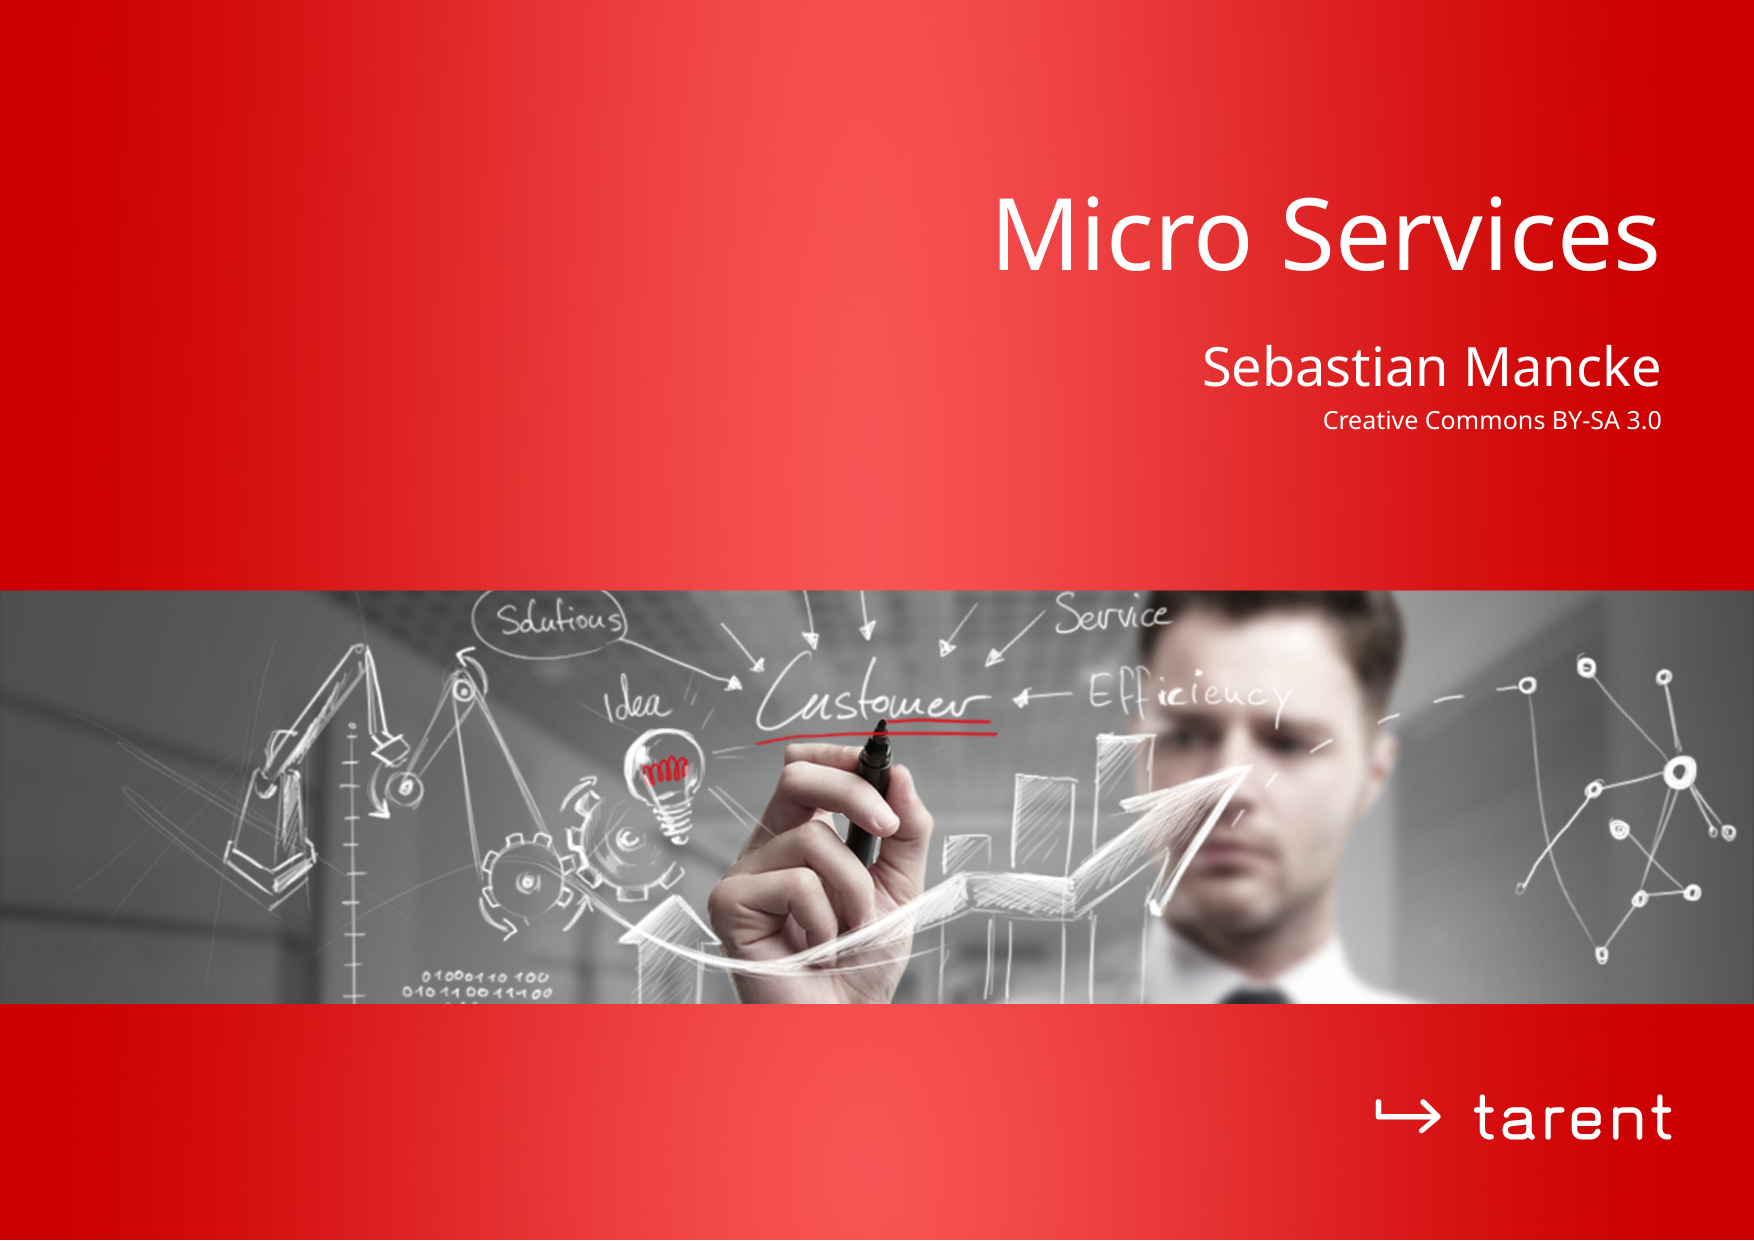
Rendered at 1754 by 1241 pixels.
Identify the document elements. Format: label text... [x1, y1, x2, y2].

text_box Sebastian Mancke Creative Commons BY-SA 3.0 [569, 321, 1678, 485]
text_box Micro Services [389, 155, 1678, 319]
picture [0, 0, 1754, 1240]
